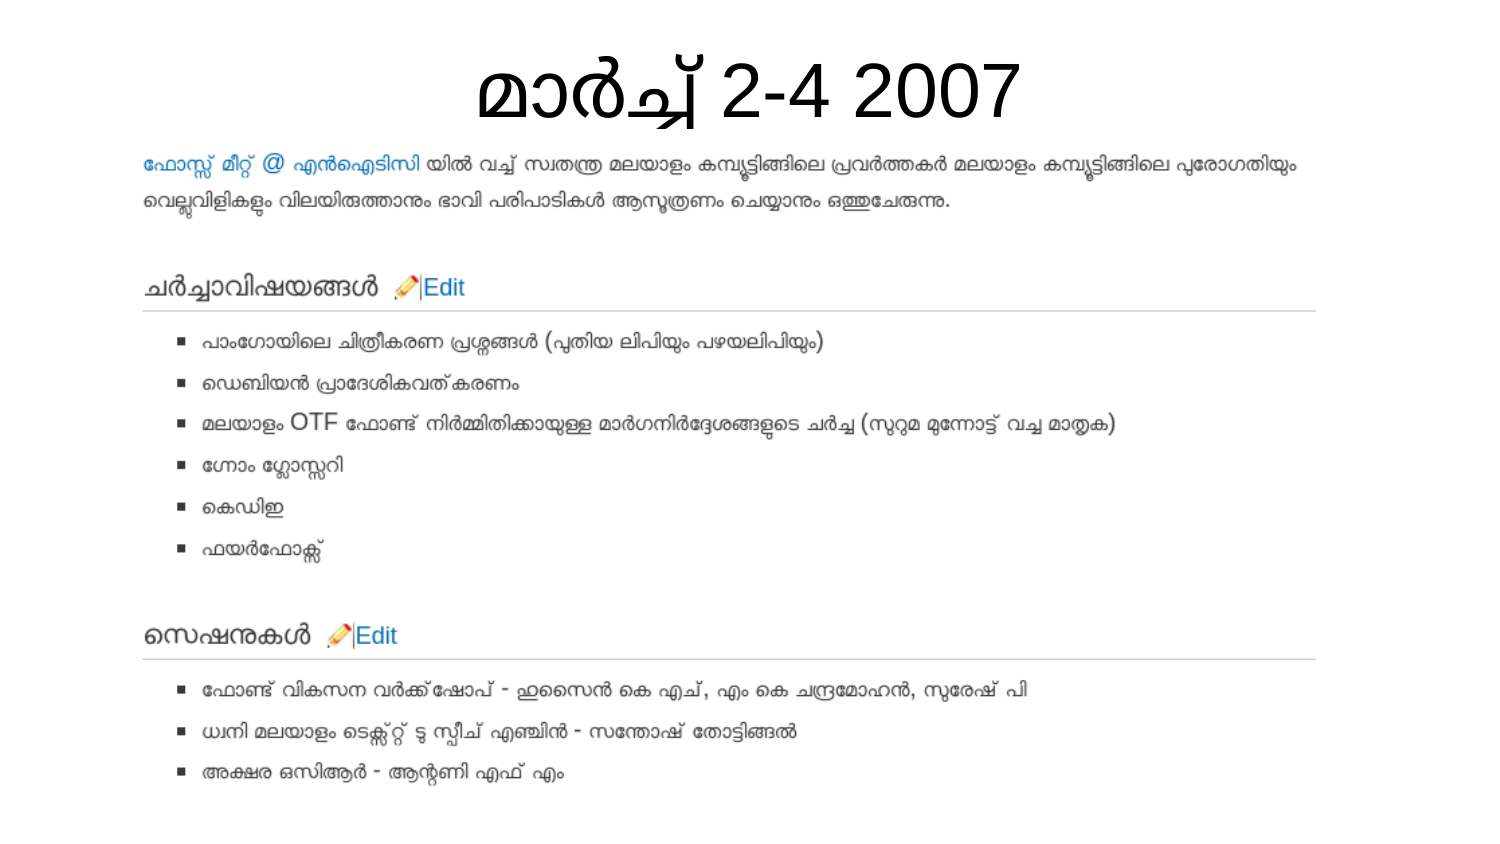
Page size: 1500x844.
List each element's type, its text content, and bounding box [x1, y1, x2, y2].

text_box മാര്‍ച്ച് 2-4 2007 [75, 33, 1425, 141]
picture [129, 129, 1316, 839]
